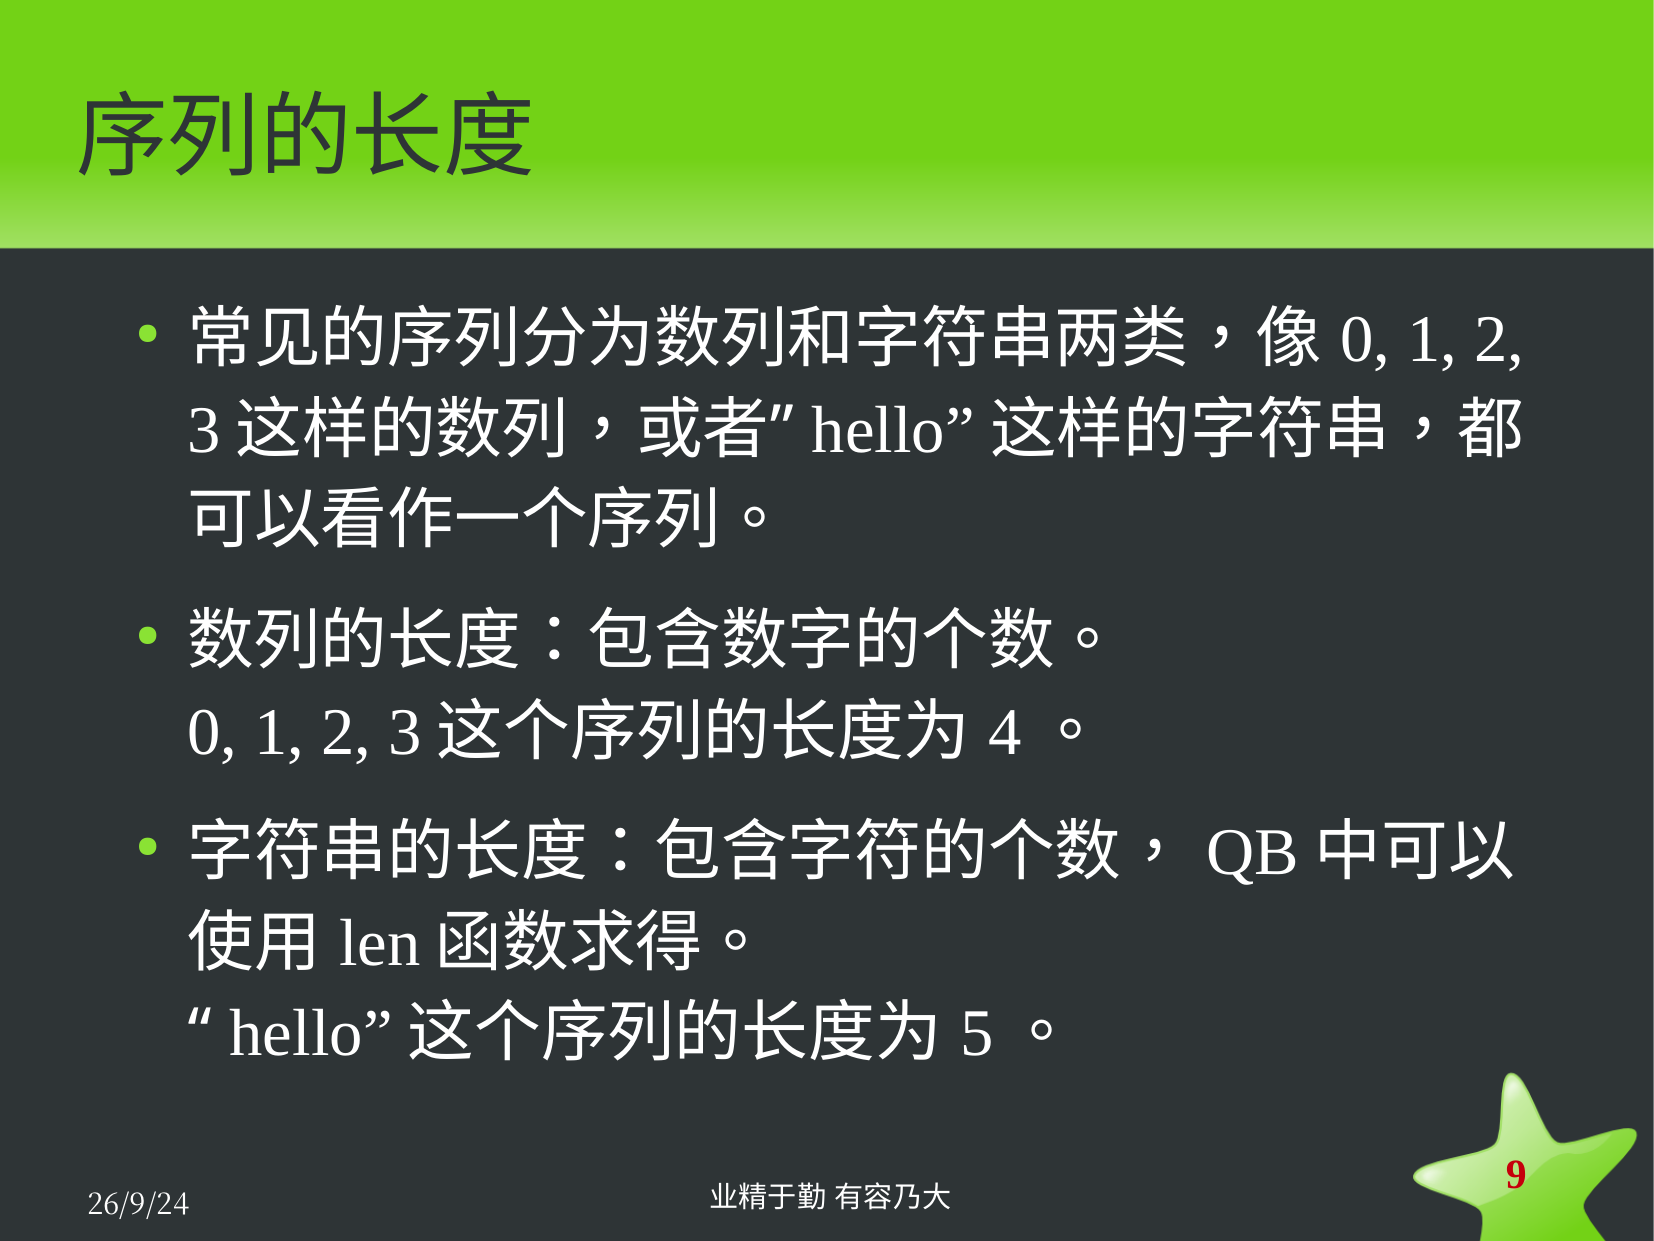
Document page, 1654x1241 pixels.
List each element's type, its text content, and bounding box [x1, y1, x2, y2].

picture [0, 0, 1654, 1241]
title 序列的长度 [76, 29, 1565, 237]
list 常见的序列分为数列和字符串两类，像0, 1, 2, 3这样的数列，或者”hello”这样的字符串，都可以看作一个序列。 数列的长度：包含数字的个数。 0, 1, 2, 3这个序列的长度为4。 字符串的长度：包含字符的个数，QB中可以使用len函数求得。 “hello”这个序列的长度为5。 [82, 290, 1571, 1109]
